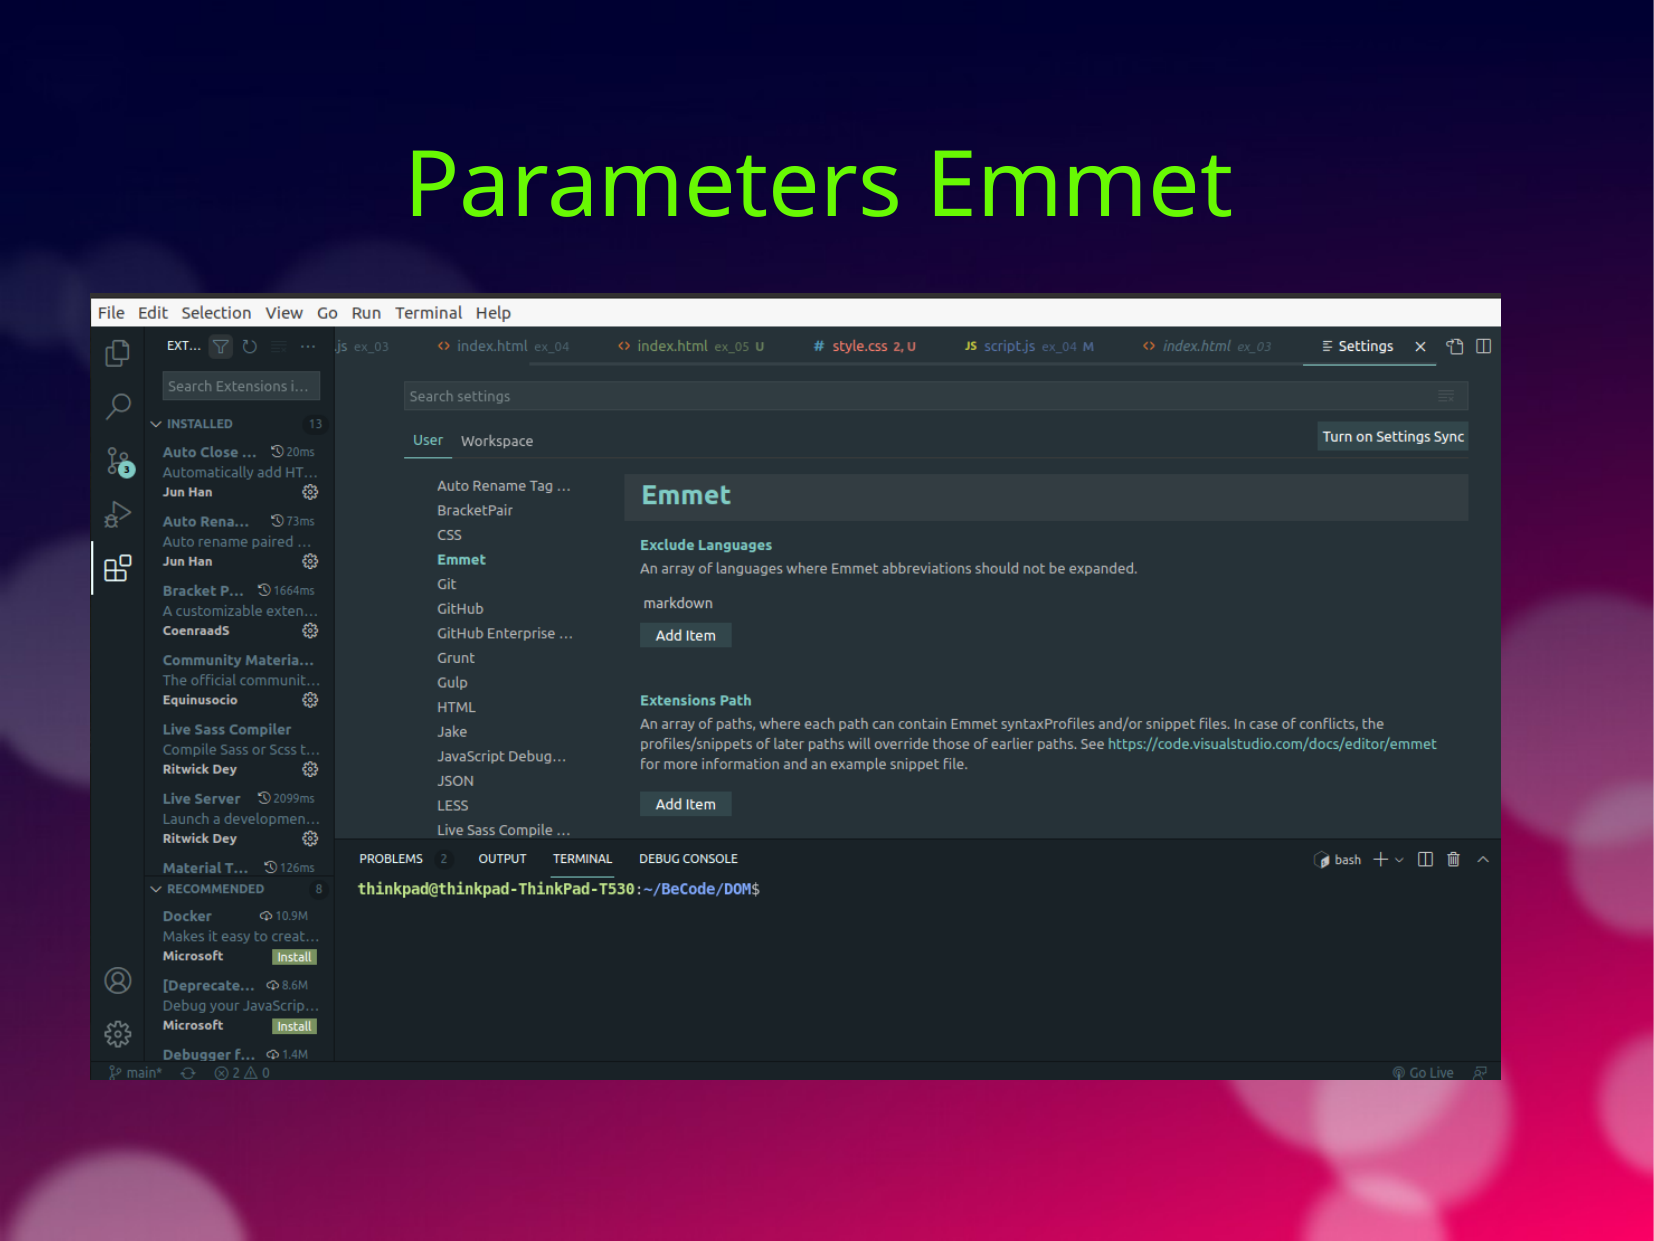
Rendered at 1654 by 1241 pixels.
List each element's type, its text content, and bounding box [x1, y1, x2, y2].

picture [0, 0, 1654, 1241]
title Parameters Emmet [75, 77, 1564, 286]
